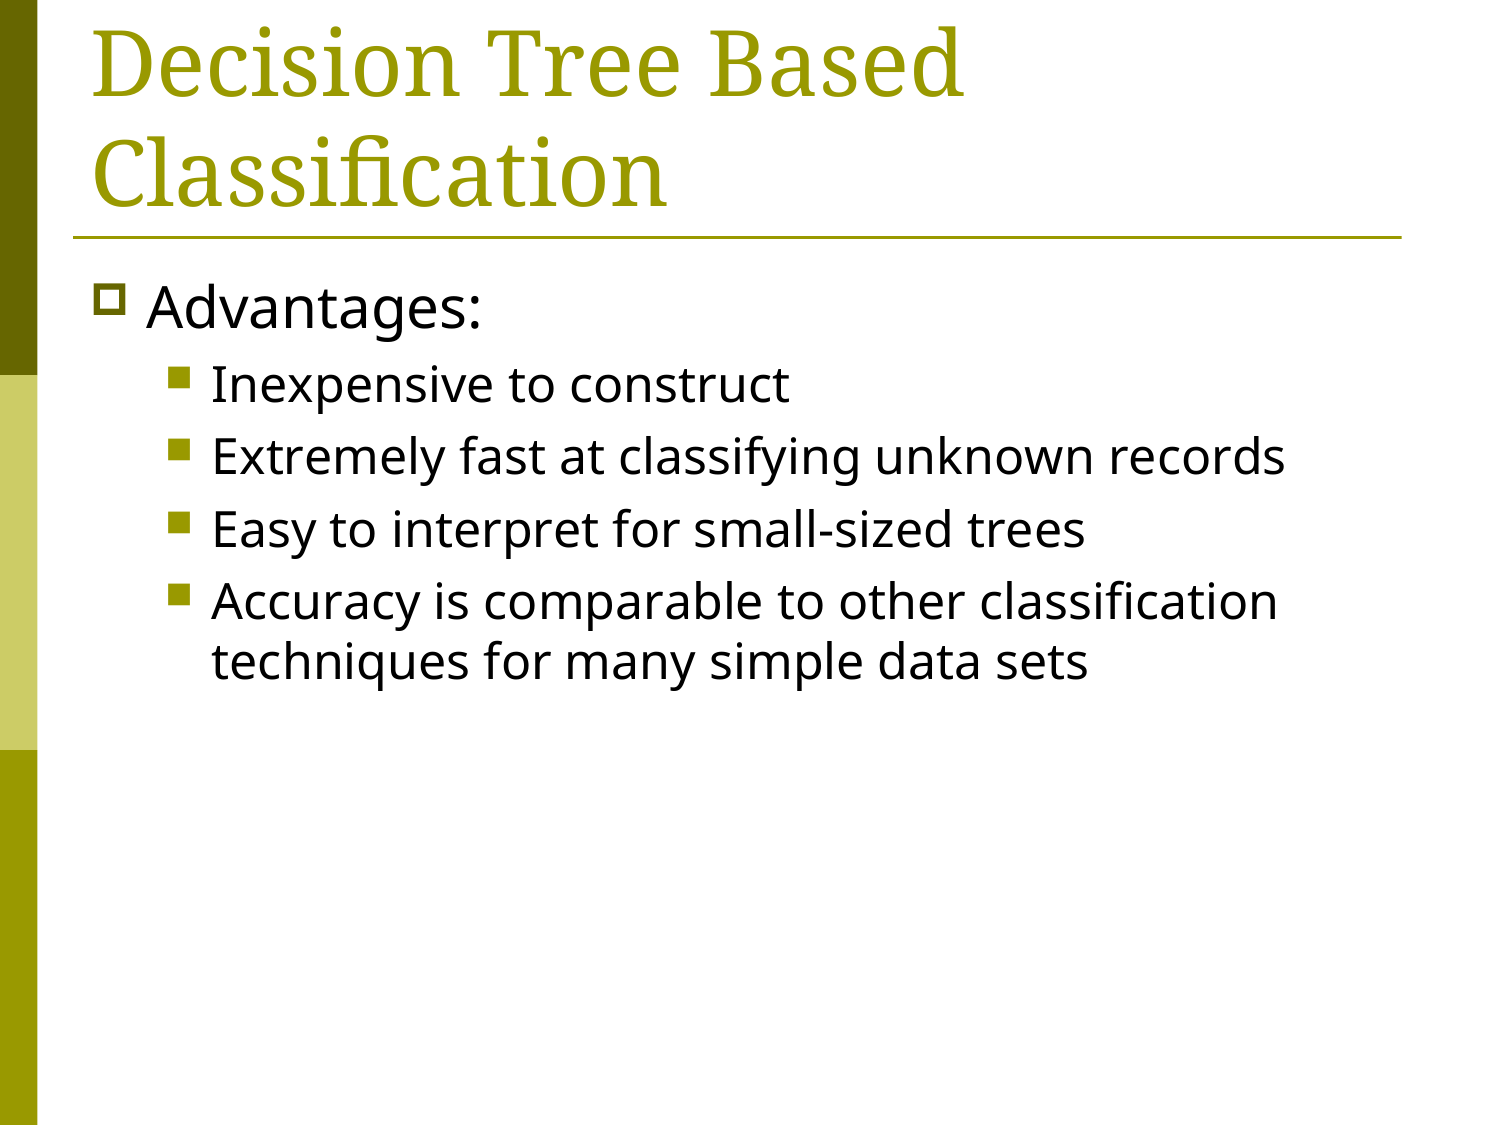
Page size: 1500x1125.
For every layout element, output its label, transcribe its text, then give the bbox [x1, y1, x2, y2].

title Decision Tree Based Classification [75, 45, 1426, 233]
list Advantages: Inexpensive to construct Extremely fast at classifying unknown records Easy to interpret for small-sized trees Accuracy is comparable to other classification techniques for many simple data sets [75, 262, 1426, 1006]
